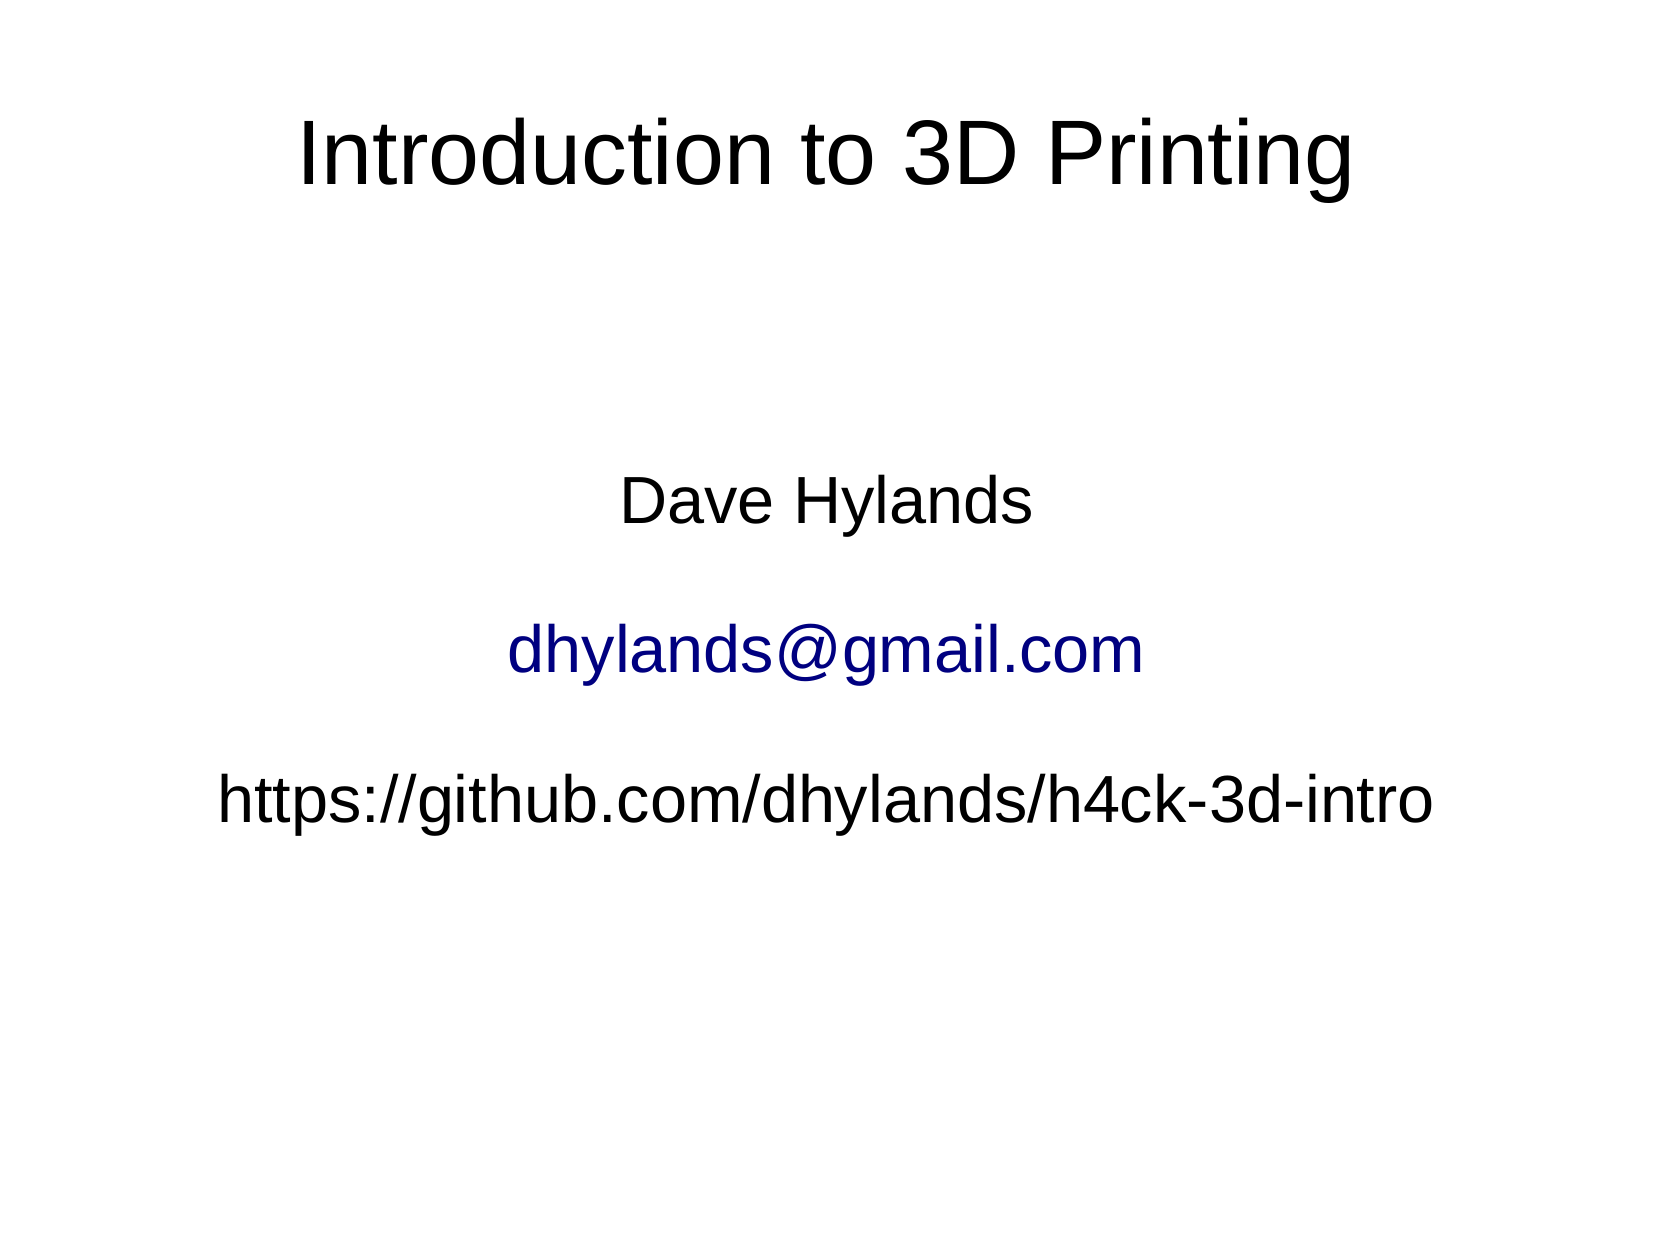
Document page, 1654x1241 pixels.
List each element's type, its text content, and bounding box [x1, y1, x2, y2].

subtitle Dave Hylands dhylands@gmail.com https://github.com/dhylands/h4ck-3d-intro [82, 290, 1571, 1010]
title Introduction to 3D Printing [82, 49, 1571, 257]
